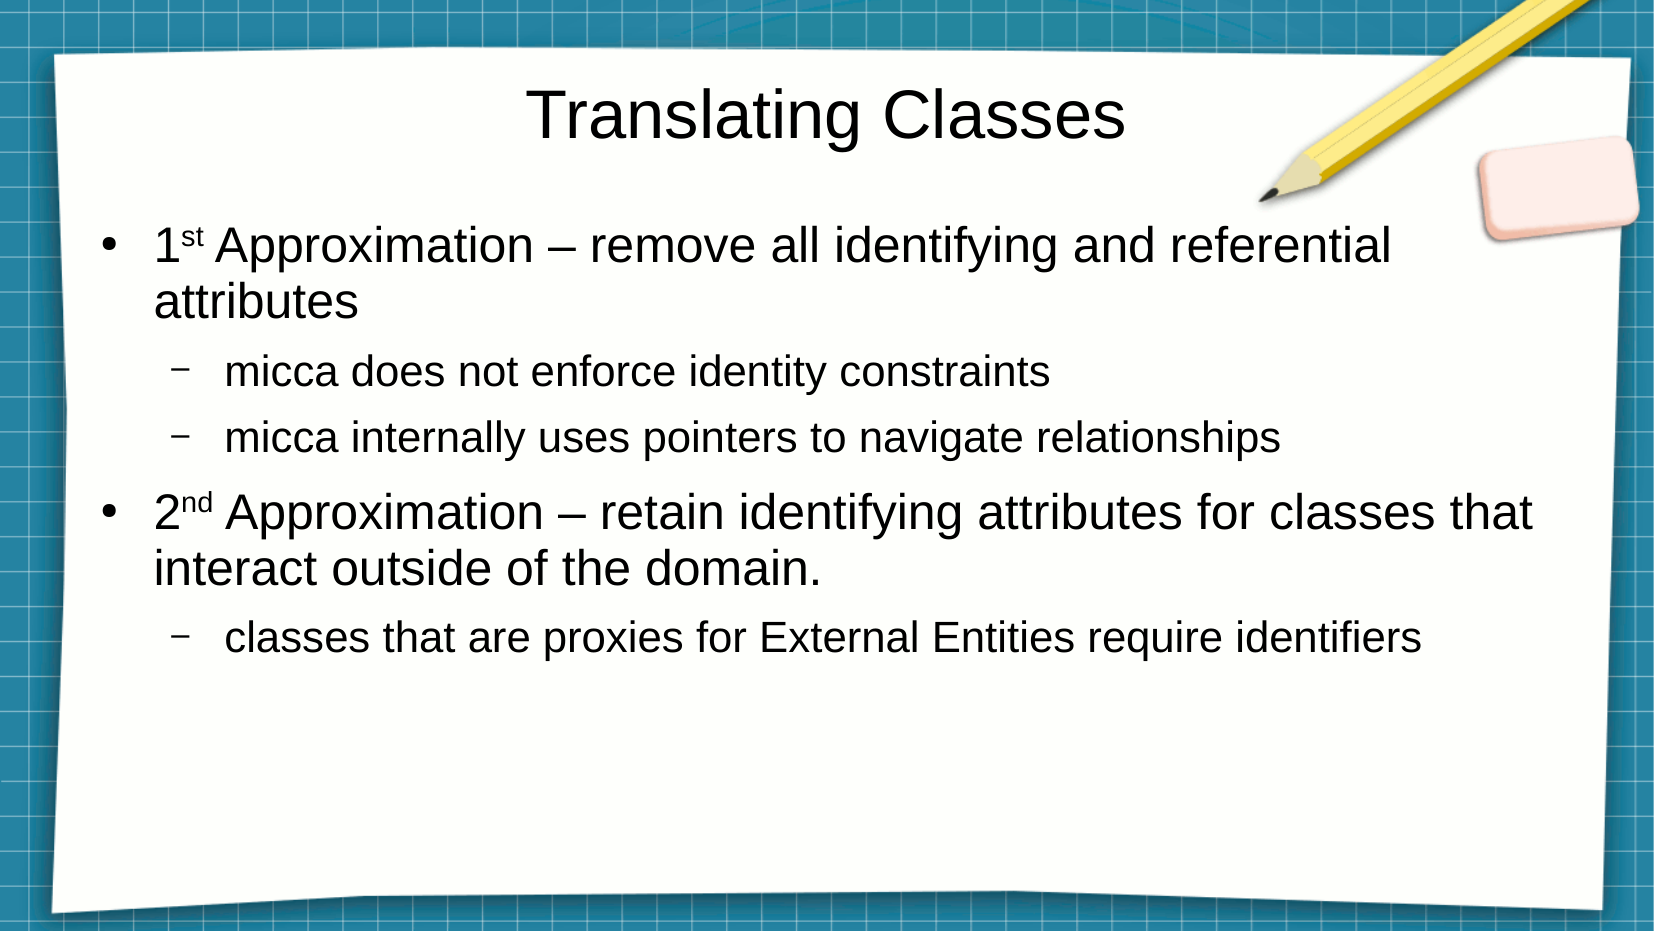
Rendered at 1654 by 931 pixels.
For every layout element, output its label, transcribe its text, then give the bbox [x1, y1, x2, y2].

picture [0, 0, 1654, 931]
title Translating Classes [82, 37, 1571, 193]
list 1st Approximation – remove all identifying and referential attributes micca does not enforce identity constraints micca internally uses pointers to navigate relationships 2nd Approximation – retain identifying attributes for classes that interact outside of the domain. classes that are proxies for External Entities require identifiers [82, 217, 1571, 758]
